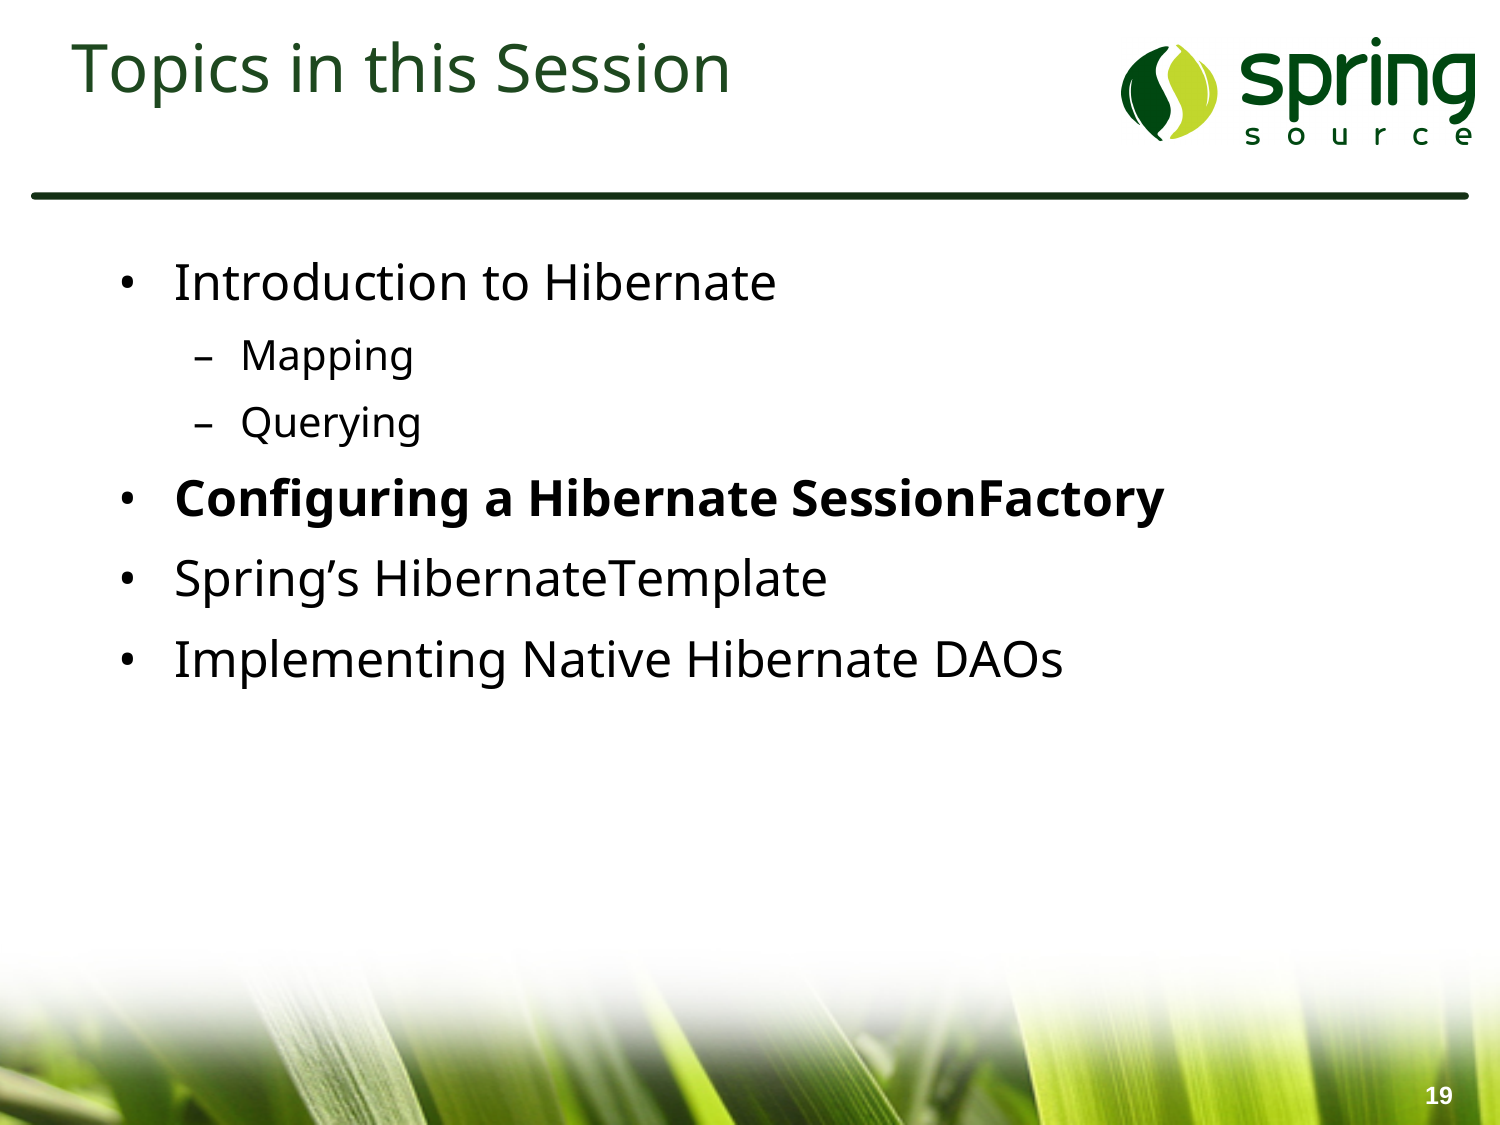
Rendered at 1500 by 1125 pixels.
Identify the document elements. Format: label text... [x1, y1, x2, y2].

list Introduction to Hibernate Mapping Querying Configuring a Hibernate SessionFactory Spring’s HibernateTemplate Implementing Native Hibernate DAOs [103, 239, 1394, 903]
picture [0, 944, 1500, 1125]
title Topics in this Session [56, 13, 1089, 176]
picture [1121, 37, 1475, 145]
